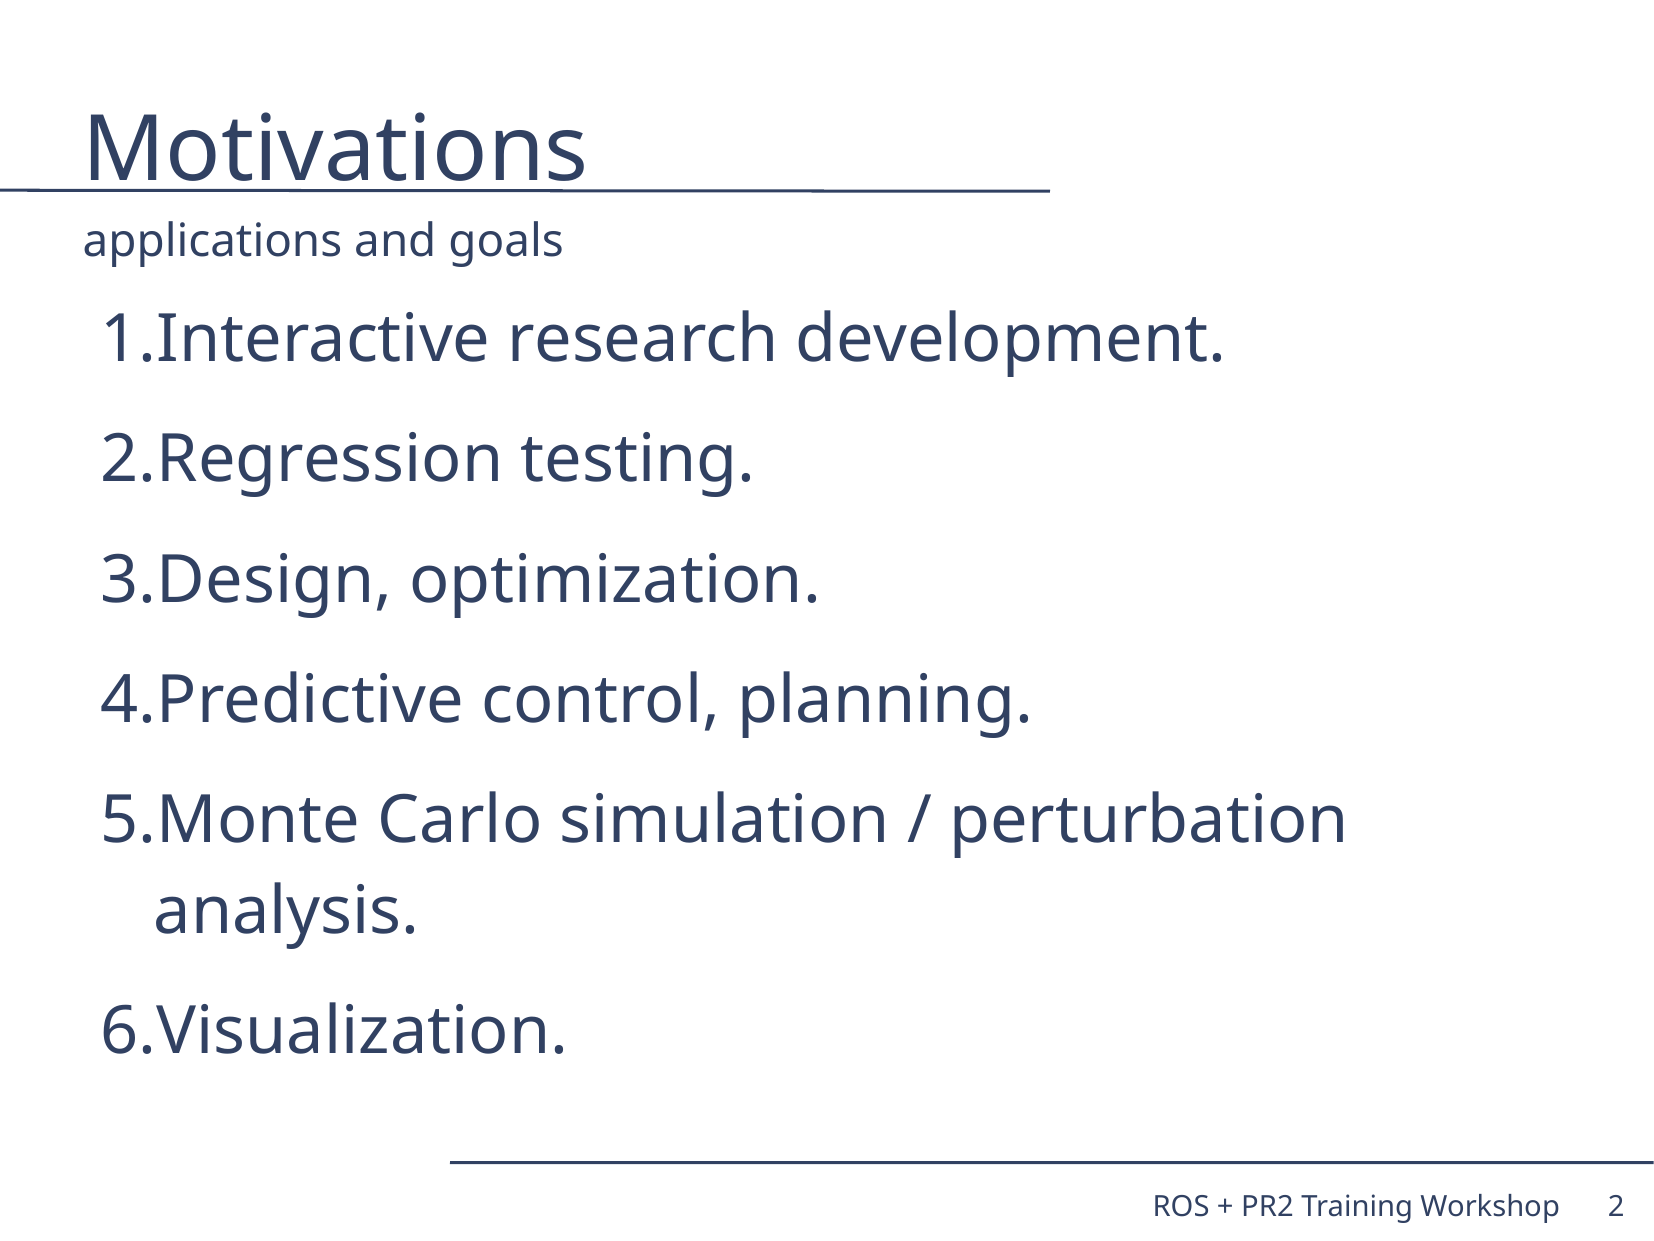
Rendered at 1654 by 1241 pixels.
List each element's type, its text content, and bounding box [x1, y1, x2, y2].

title Motivations applications and goals [82, 73, 1571, 281]
list Interactive research development. Regression testing. Design, optimization. Predictive control, planning. Monte Carlo simulation / perturbation analysis. Visualization. [82, 290, 1571, 1109]
